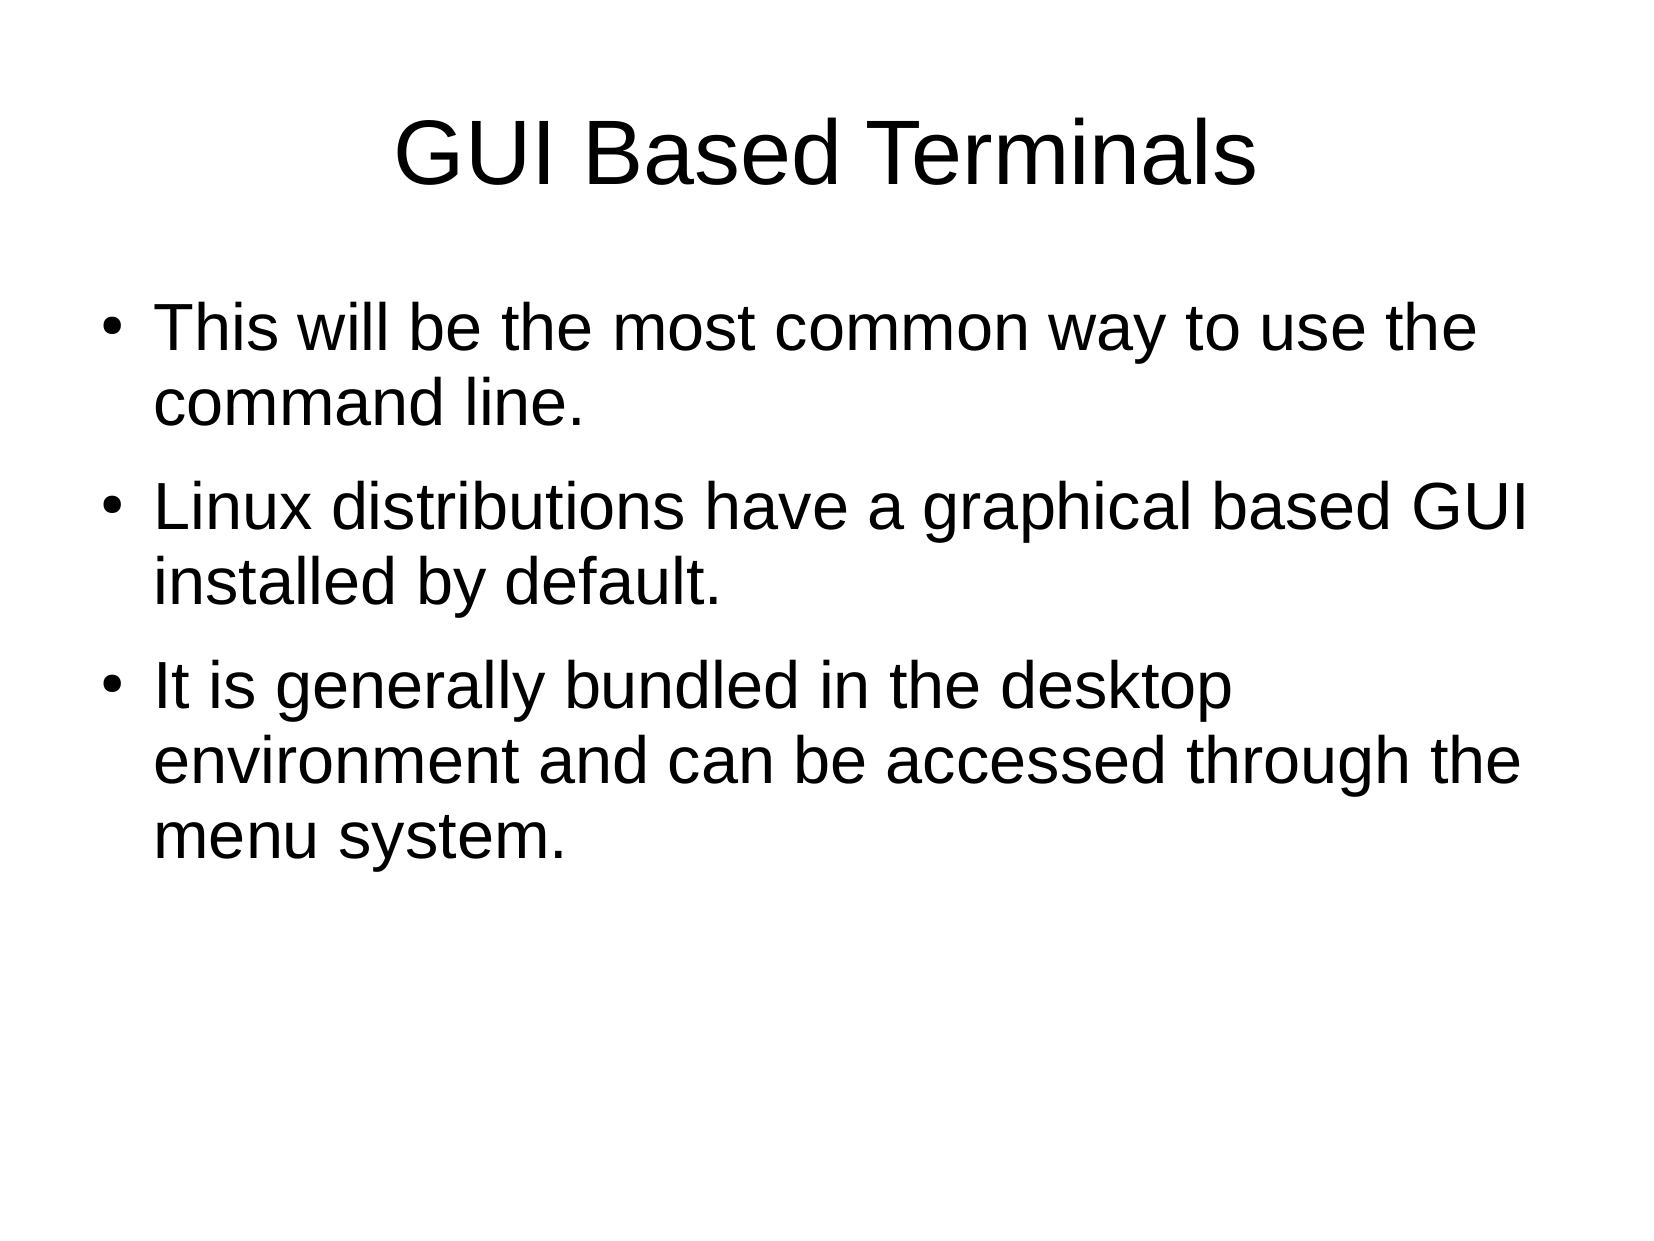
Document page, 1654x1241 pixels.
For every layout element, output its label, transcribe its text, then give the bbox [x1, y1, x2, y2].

list This will be the most common way to use the command line. Linux distributions have a graphical based GUI installed by default. It is generally bundled in the desktop environment and can be accessed through the menu system. [82, 290, 1571, 1010]
title GUI Based Terminals [82, 49, 1571, 257]
